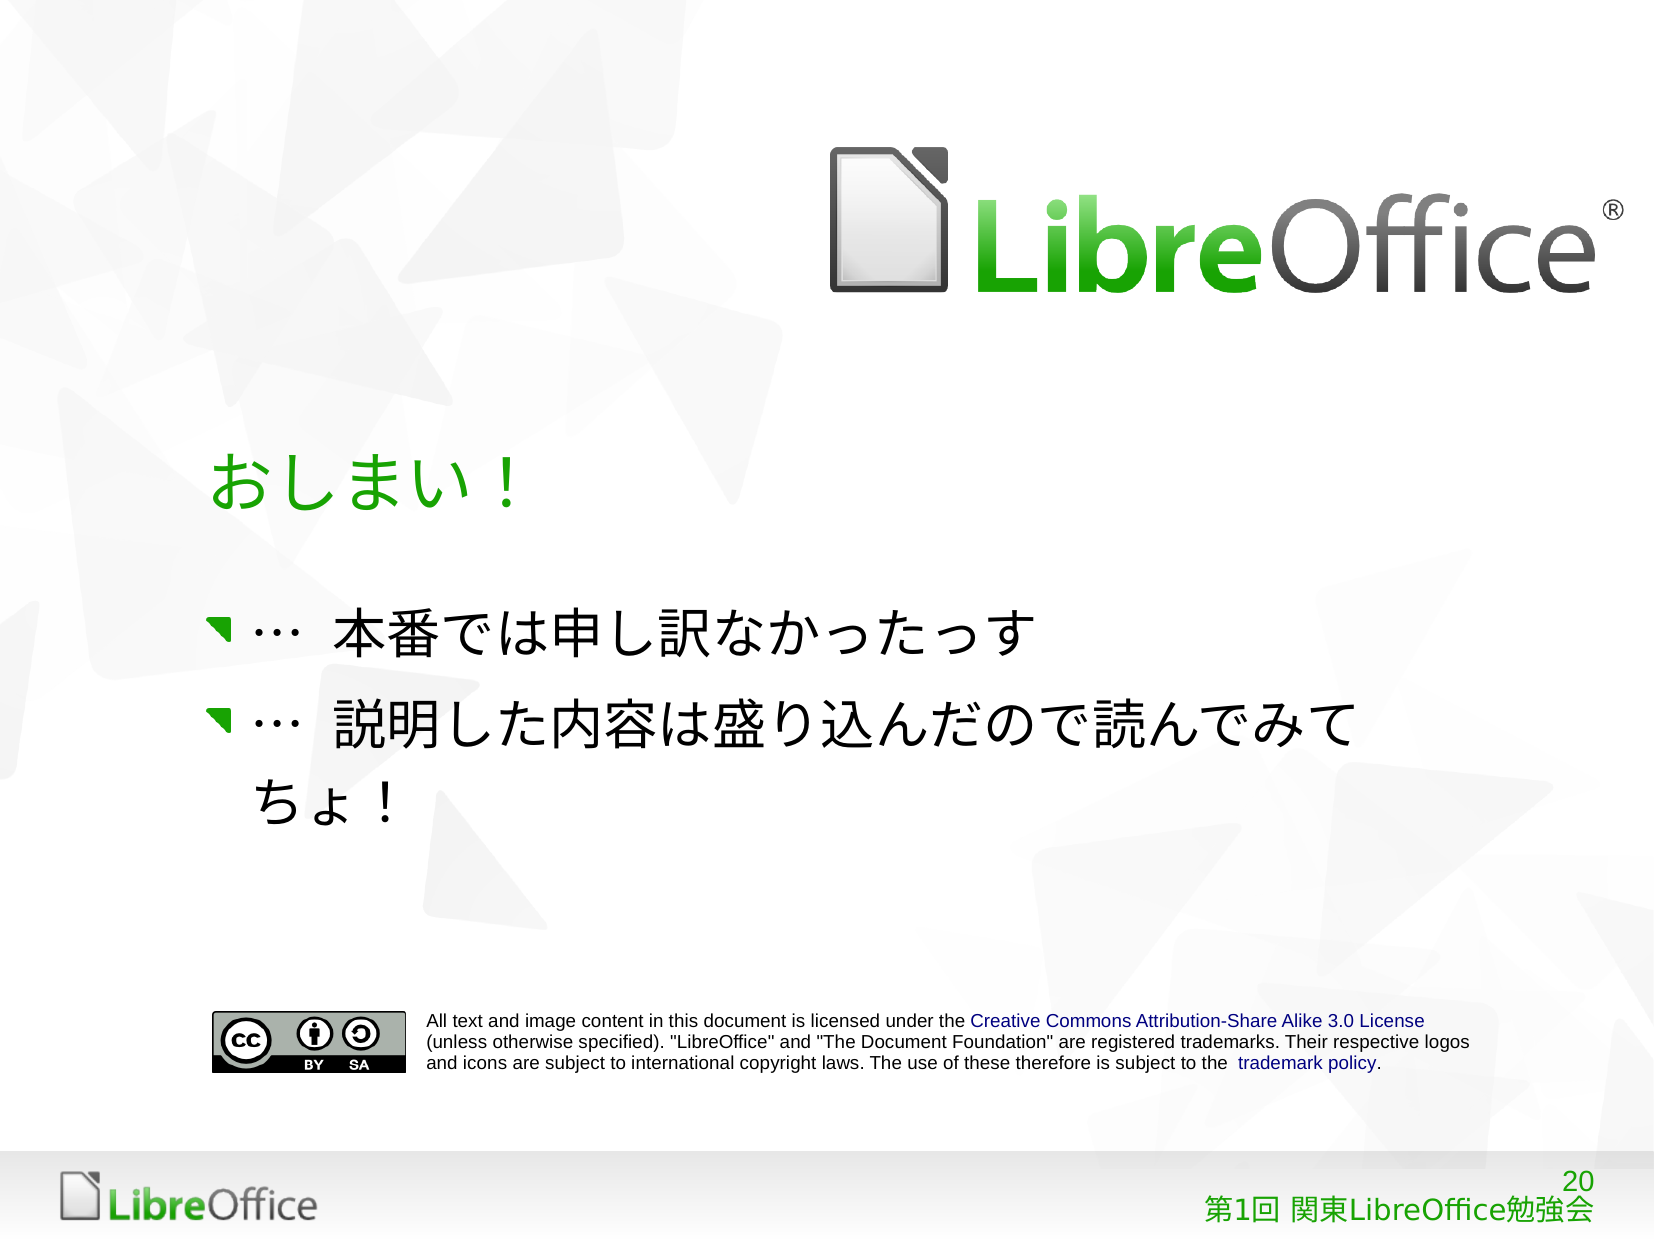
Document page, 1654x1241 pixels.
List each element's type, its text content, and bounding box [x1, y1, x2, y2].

picture [212, 1011, 406, 1073]
title おしまい！ [206, 395, 1477, 573]
picture [915, 548, 1654, 1169]
picture [41, 1152, 337, 1240]
picture [0, 0, 1654, 930]
list … 本番では申し訳なかったっす … 説明した内容は盛り込んだので読んでみてちょ！ [206, 590, 1477, 945]
